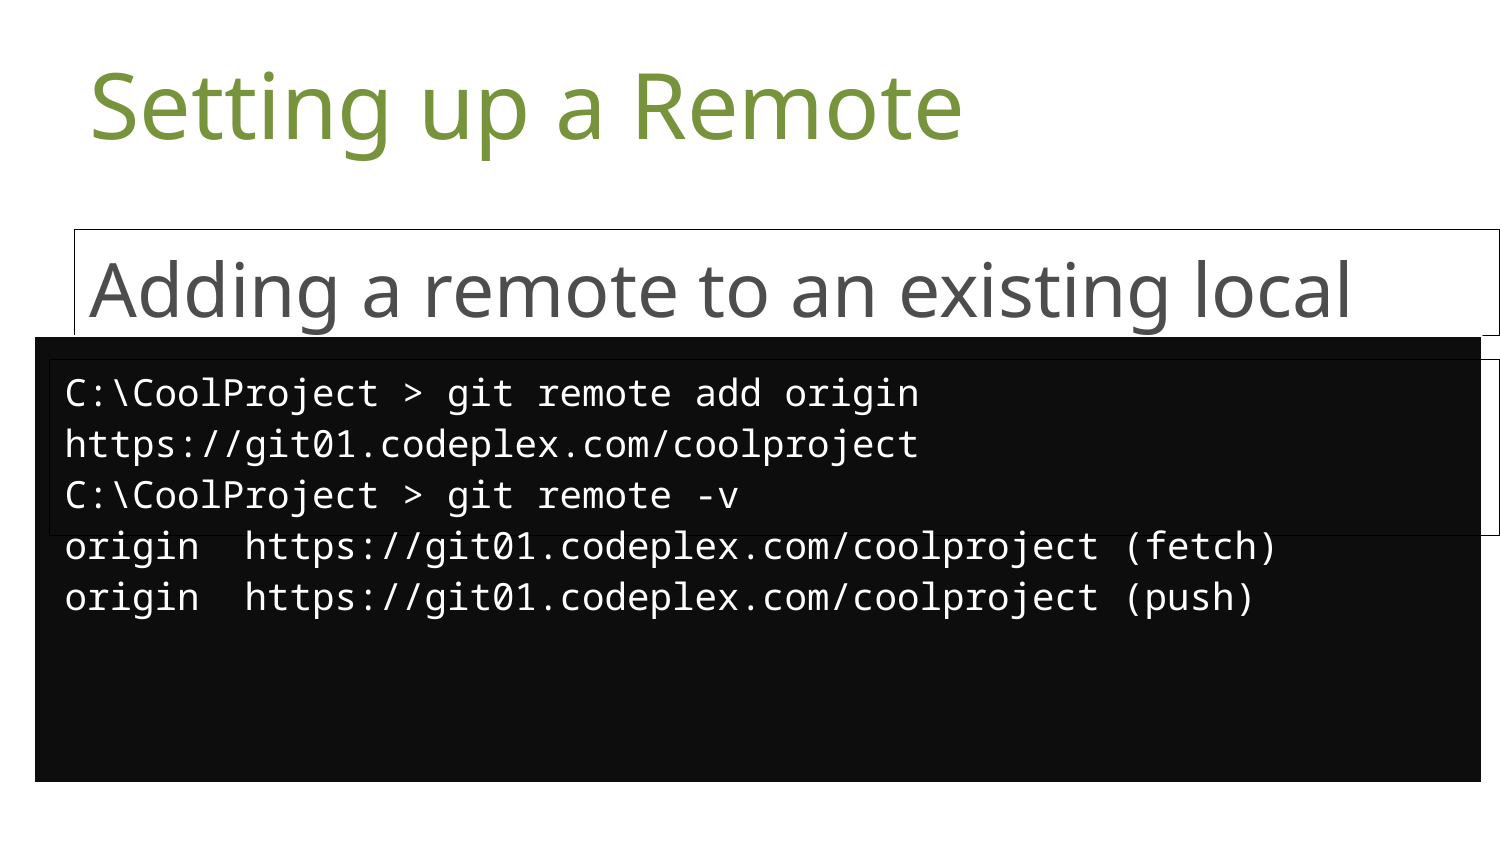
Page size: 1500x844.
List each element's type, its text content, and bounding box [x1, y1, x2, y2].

text_box [33, 335, 1483, 783]
text_box Adding a remote to an existing local repo [74, 229, 1500, 336]
text_box [610, 541, 620, 557]
text_box C:\CoolProject > git remote add origin https://git01.codeplex.com/coolproject C:\CoolProject > git remote -v origin https://git01.codeplex.com/coolproject (fetch) origin https://git01.codeplex.com/coolproject (push) [49, 359, 1500, 536]
title Setting up a Remote [75, 33, 1425, 175]
text_box [497, 536, 507, 550]
text_box [499, 539, 509, 556]
